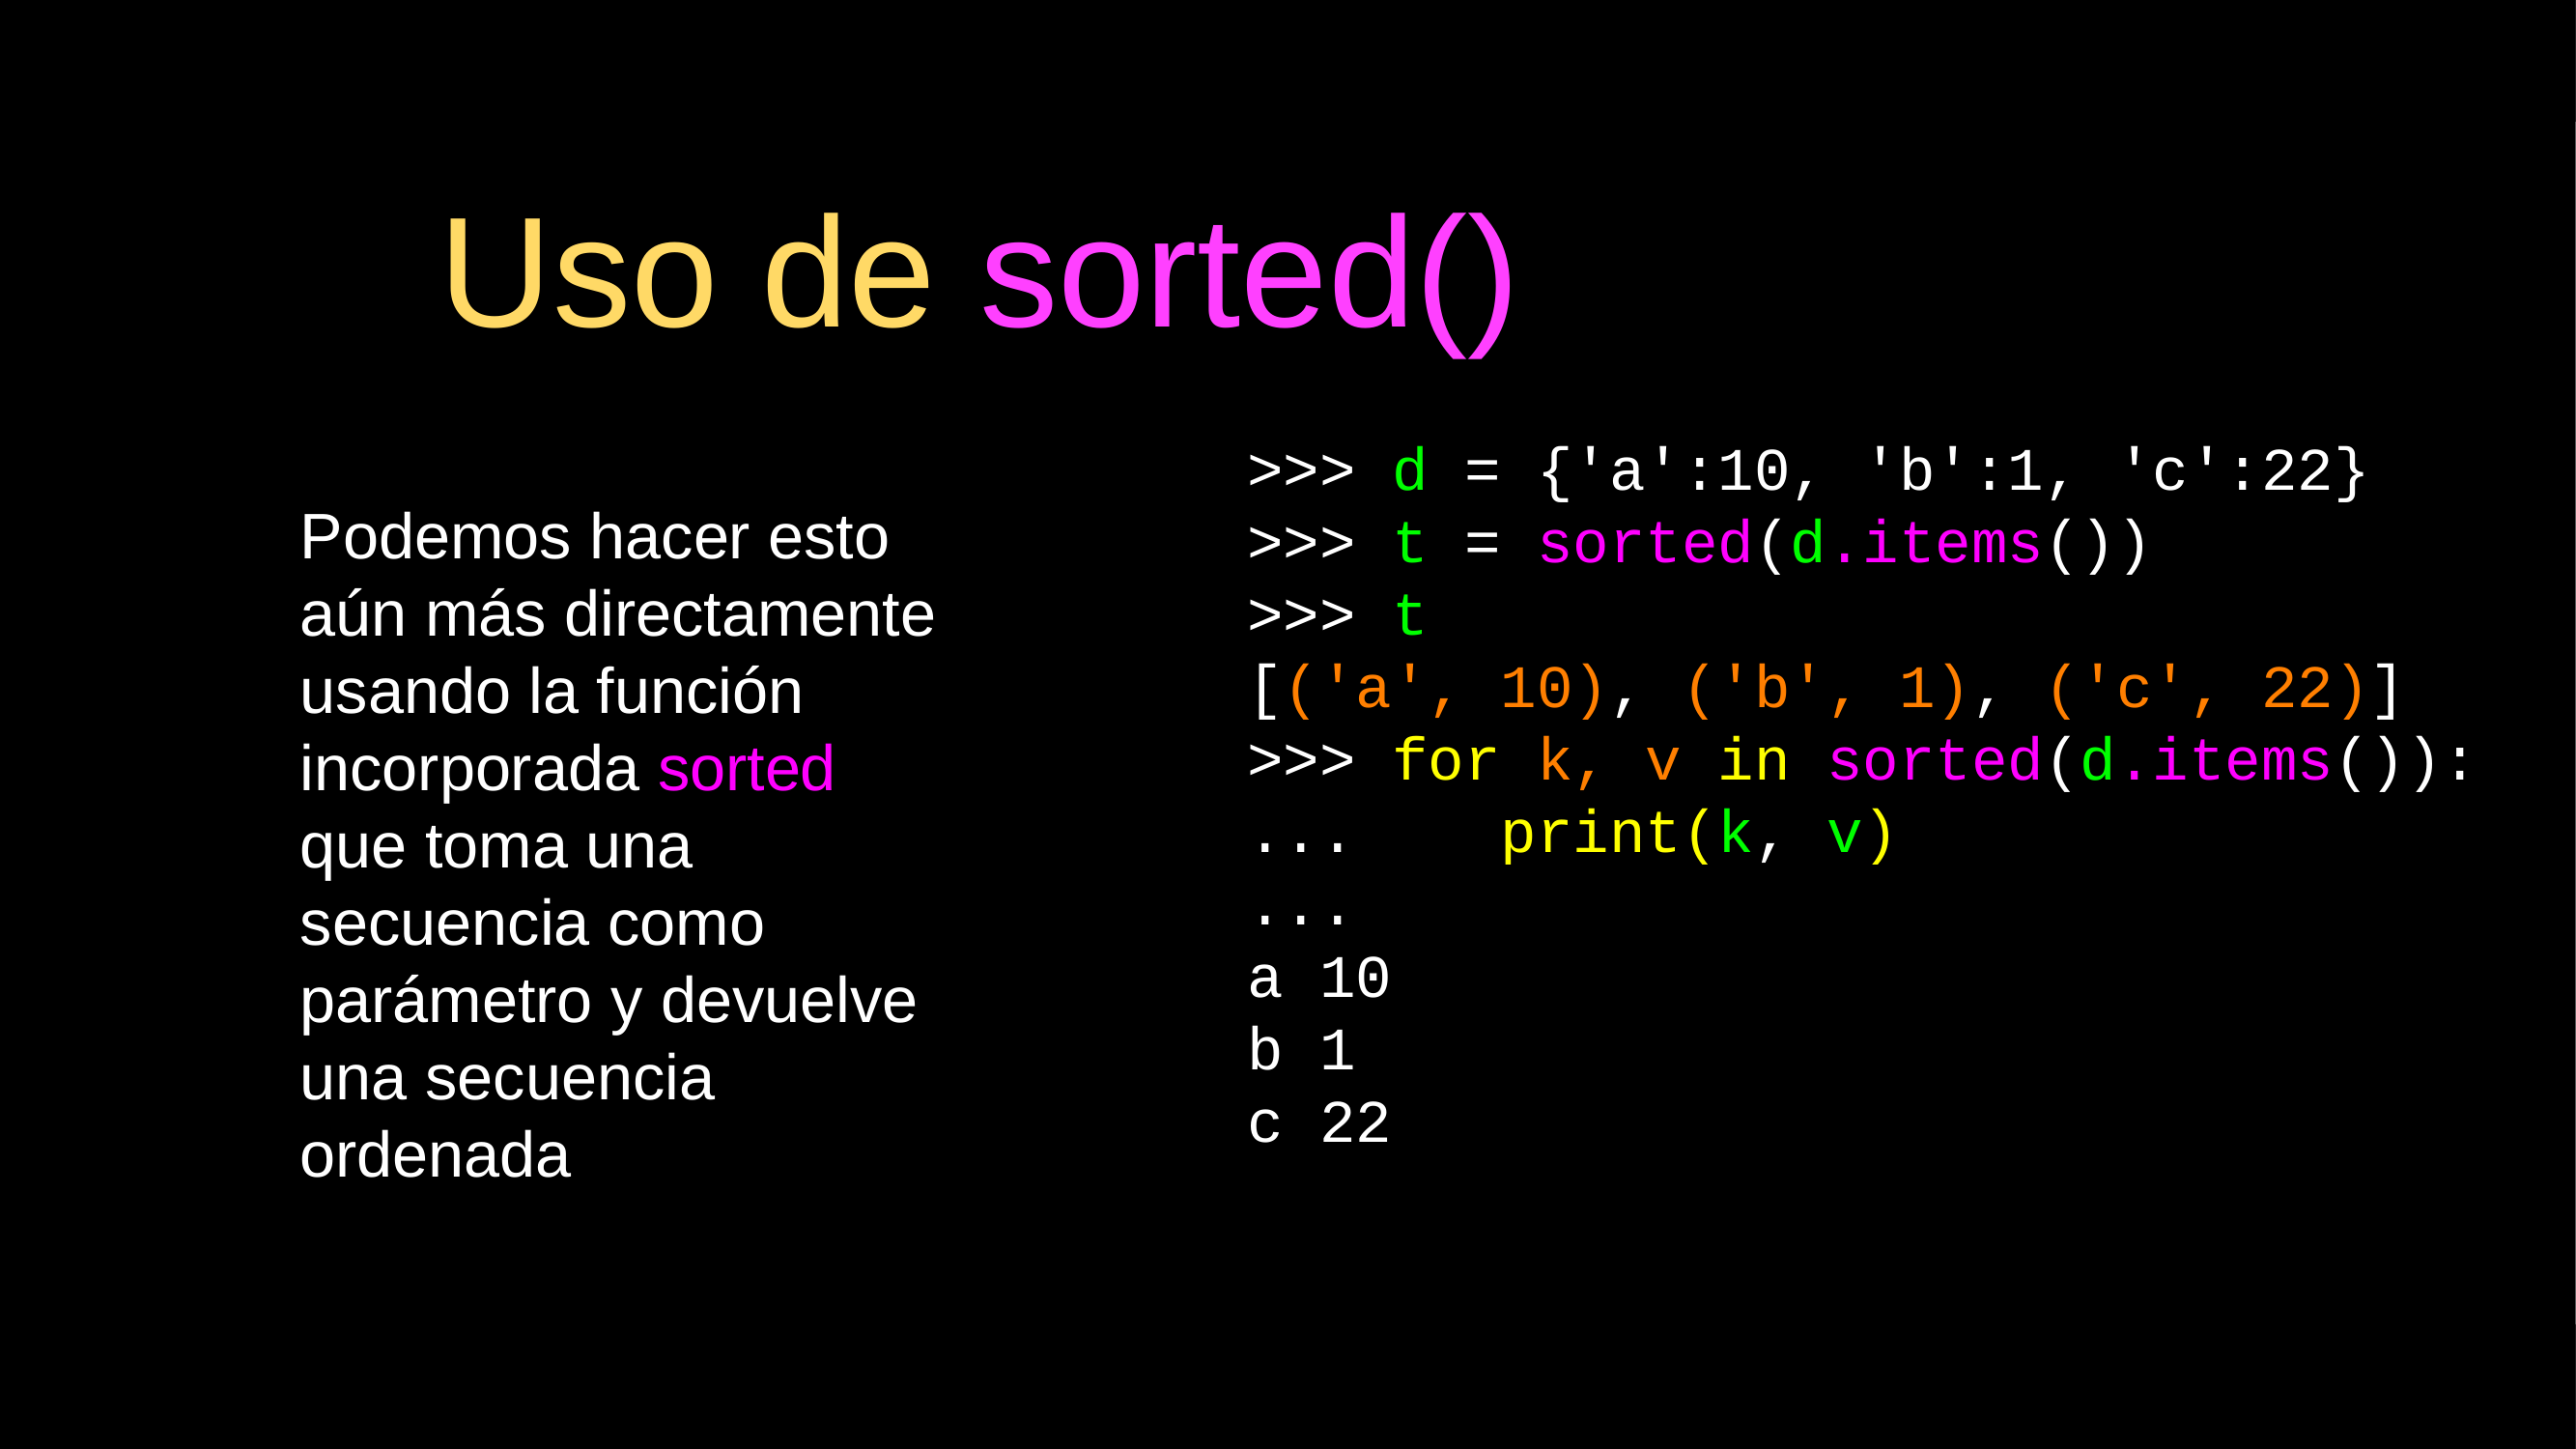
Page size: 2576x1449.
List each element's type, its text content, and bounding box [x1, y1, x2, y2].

text_box >>> d = {'a':10, 'b':1, 'c':22} >>> t = sorted(d.items()) >>> t [('a', 10), ('b', 1), ('c', 22)] >>> for k, v in sorted(d.items()): ... print(k, v) ... a 10 b 1 c 22 [1247, 339, 2515, 1245]
list Podemos hacer esto aún más directamente usando la función incorporada sorted que toma una secuencia como parámetro y devuelve una secuencia ordenada [183, 480, 974, 1173]
title Uso de sorted() [183, 125, 1776, 403]
